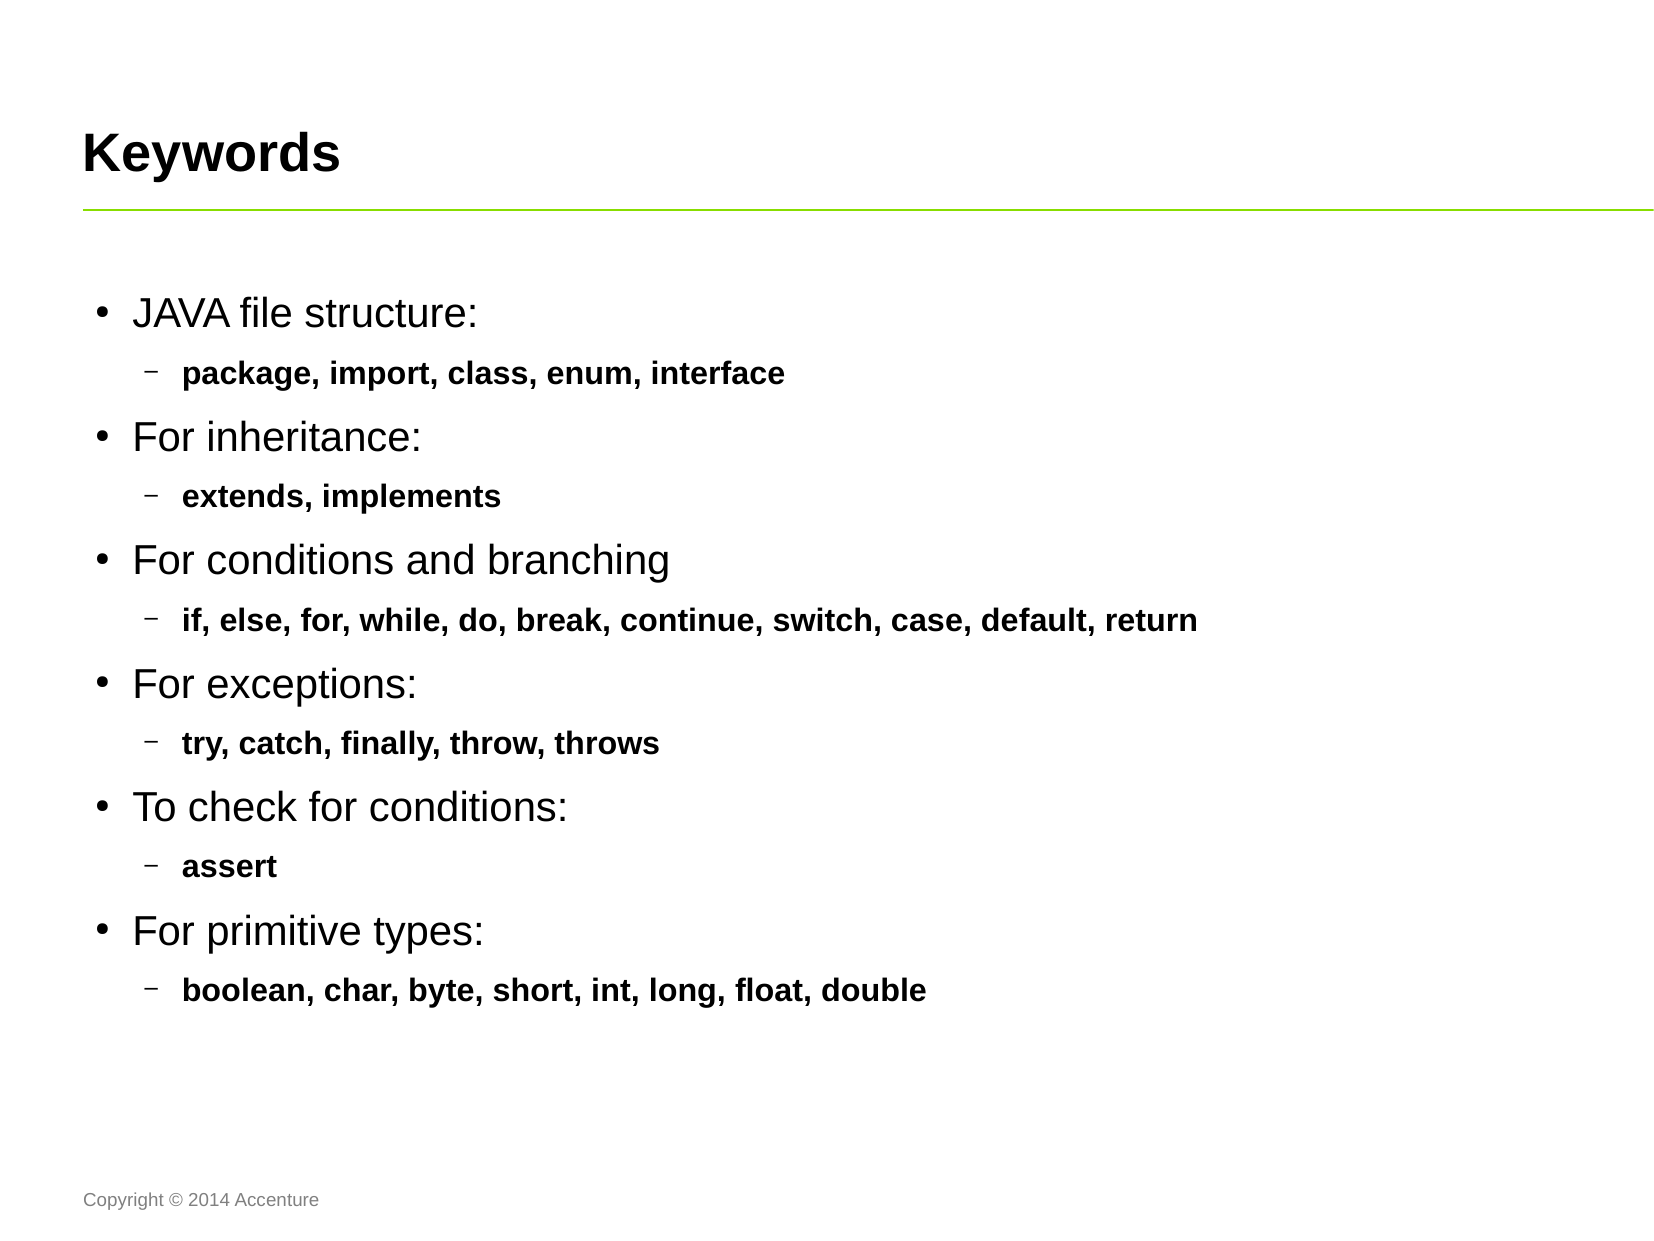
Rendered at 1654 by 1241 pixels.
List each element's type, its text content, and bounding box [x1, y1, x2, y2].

title Keywords [82, 98, 1571, 208]
list JAVA file structure: package, import, class, enum, interface For inheritance: extends, implements For conditions and branching if, else, for, while, do, break, continue, switch, case, default, return For exceptions: try, catch, finally, throw, throws To check for conditions: assert For primitive types: boolean, char, byte, short, int, long, float, double [82, 290, 1538, 1010]
